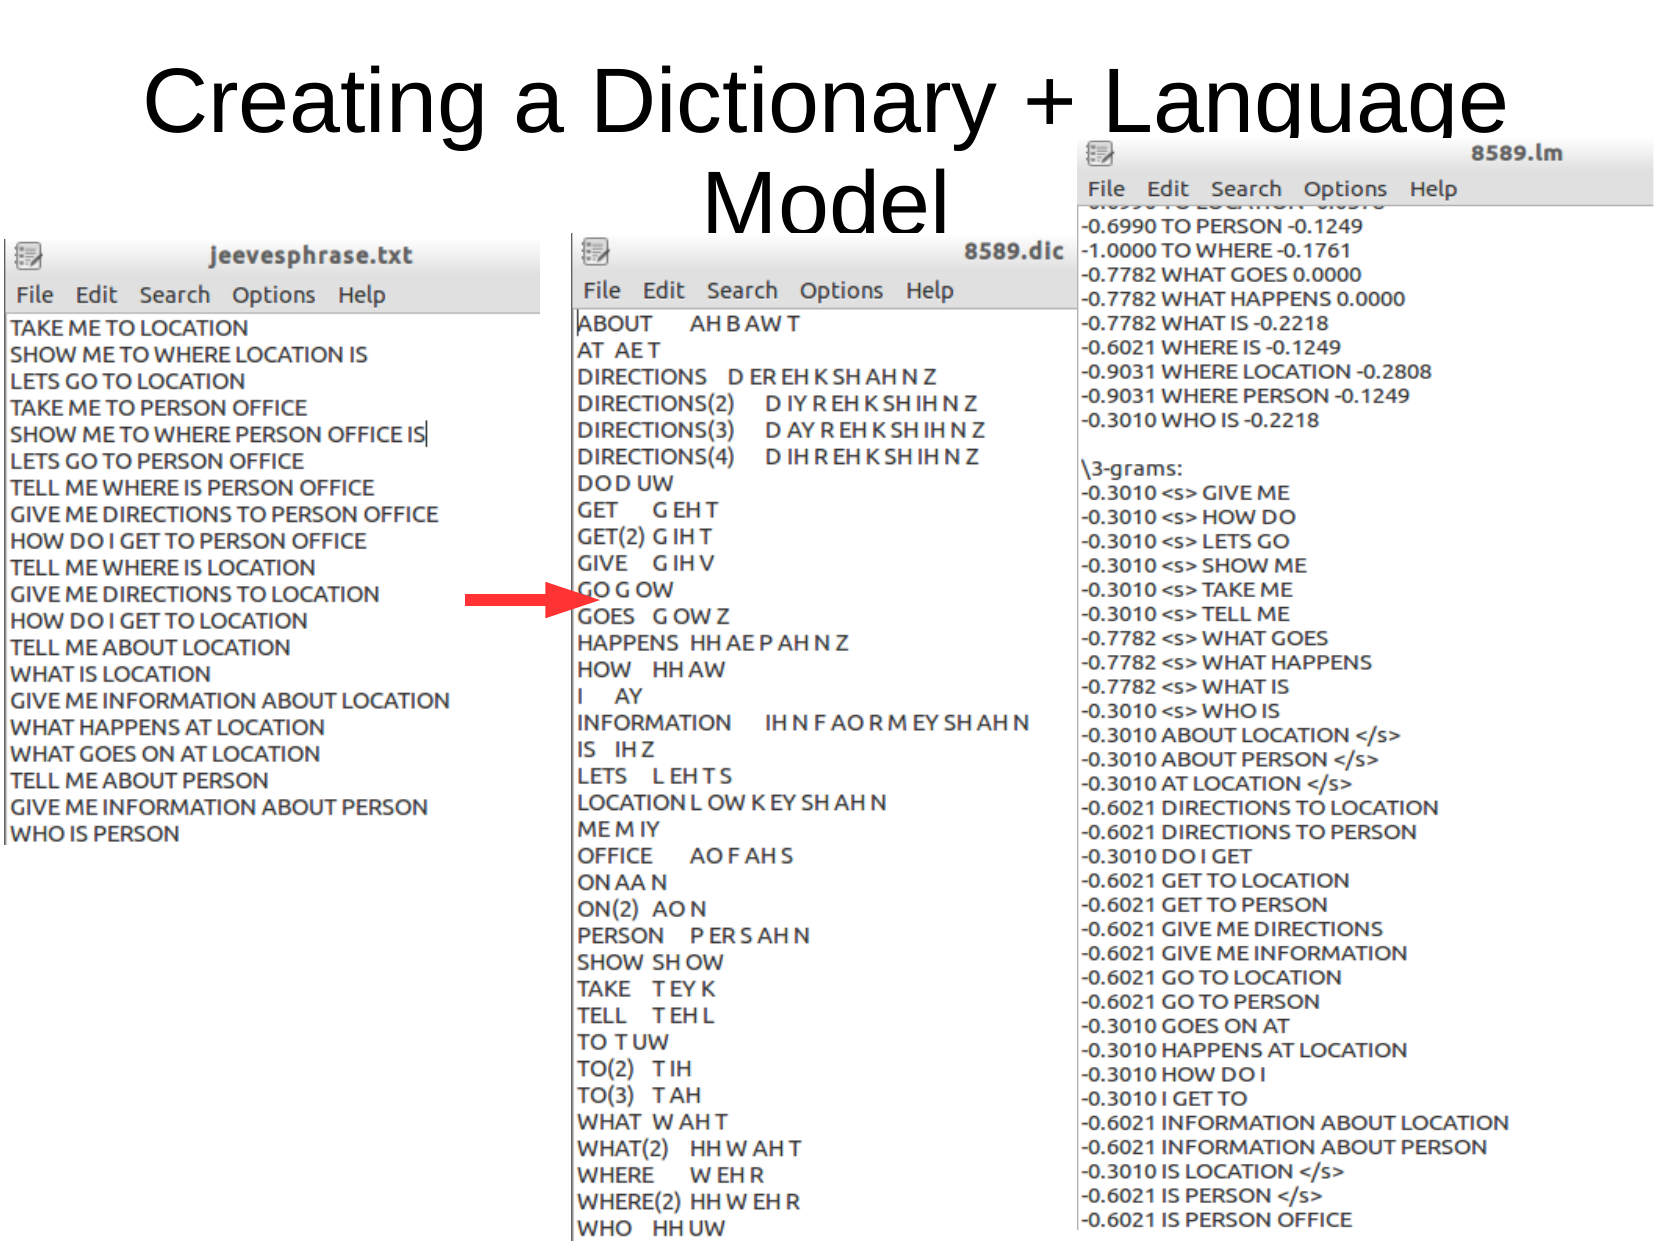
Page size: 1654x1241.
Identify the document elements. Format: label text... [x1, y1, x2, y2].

picture [571, 138, 1654, 1241]
picture [4, 239, 541, 845]
title Creating a Dictionary + Language Model [82, 46, 1571, 260]
